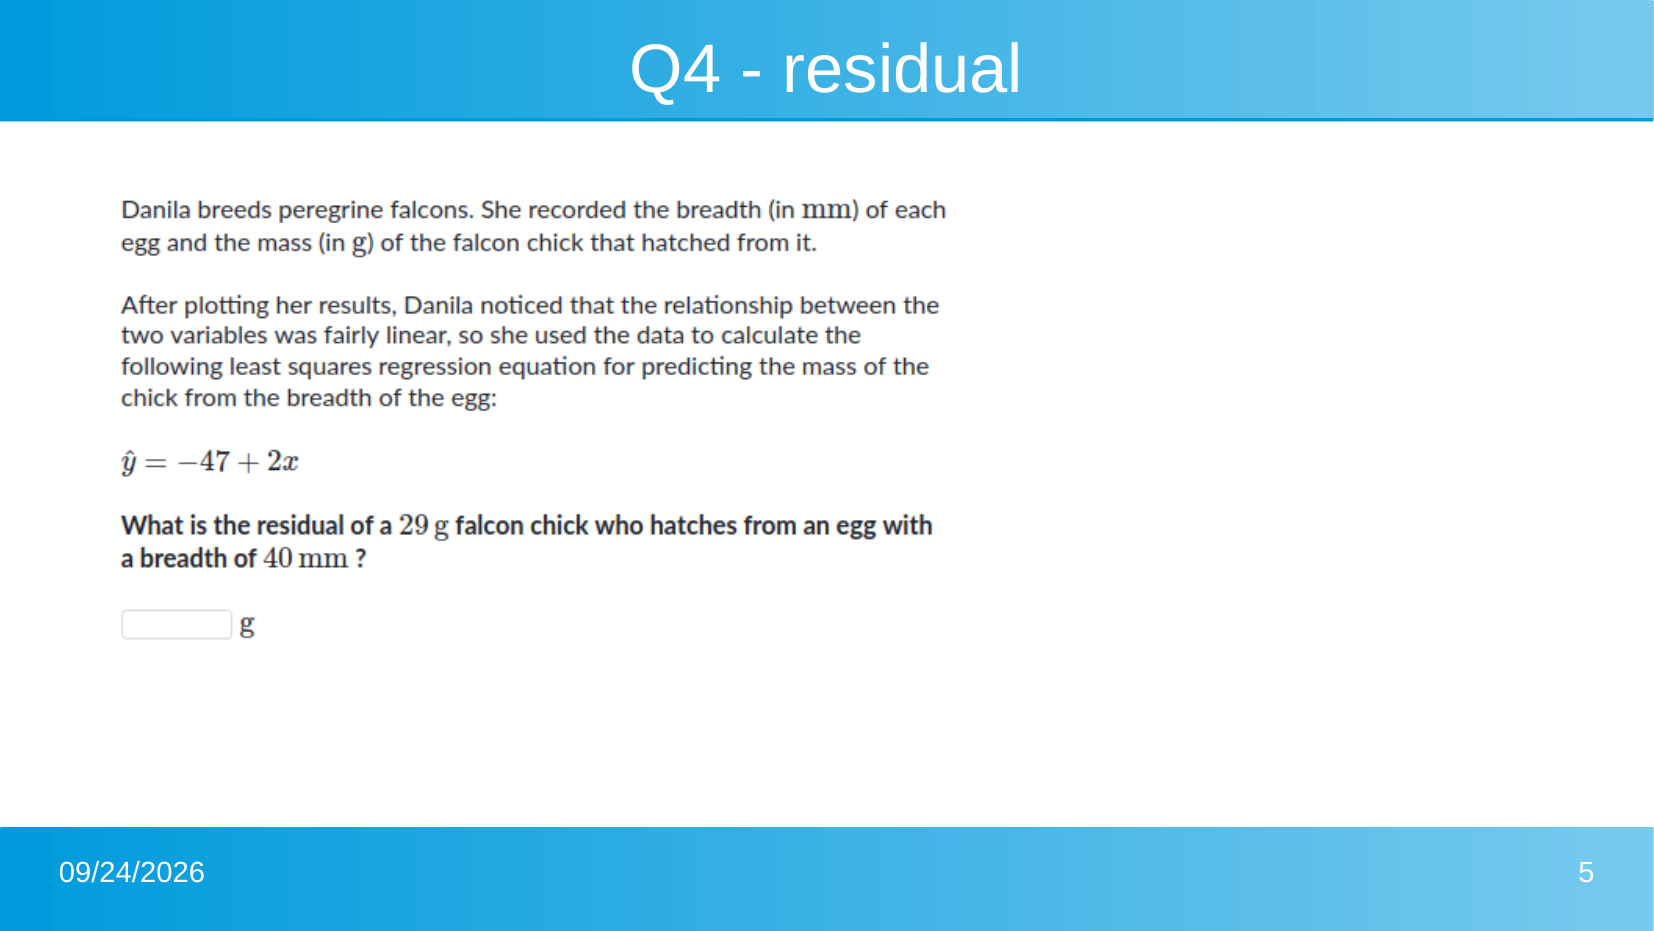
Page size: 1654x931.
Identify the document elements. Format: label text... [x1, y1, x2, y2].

picture [95, 187, 976, 657]
title Q4 - residual [59, 29, 1595, 108]
